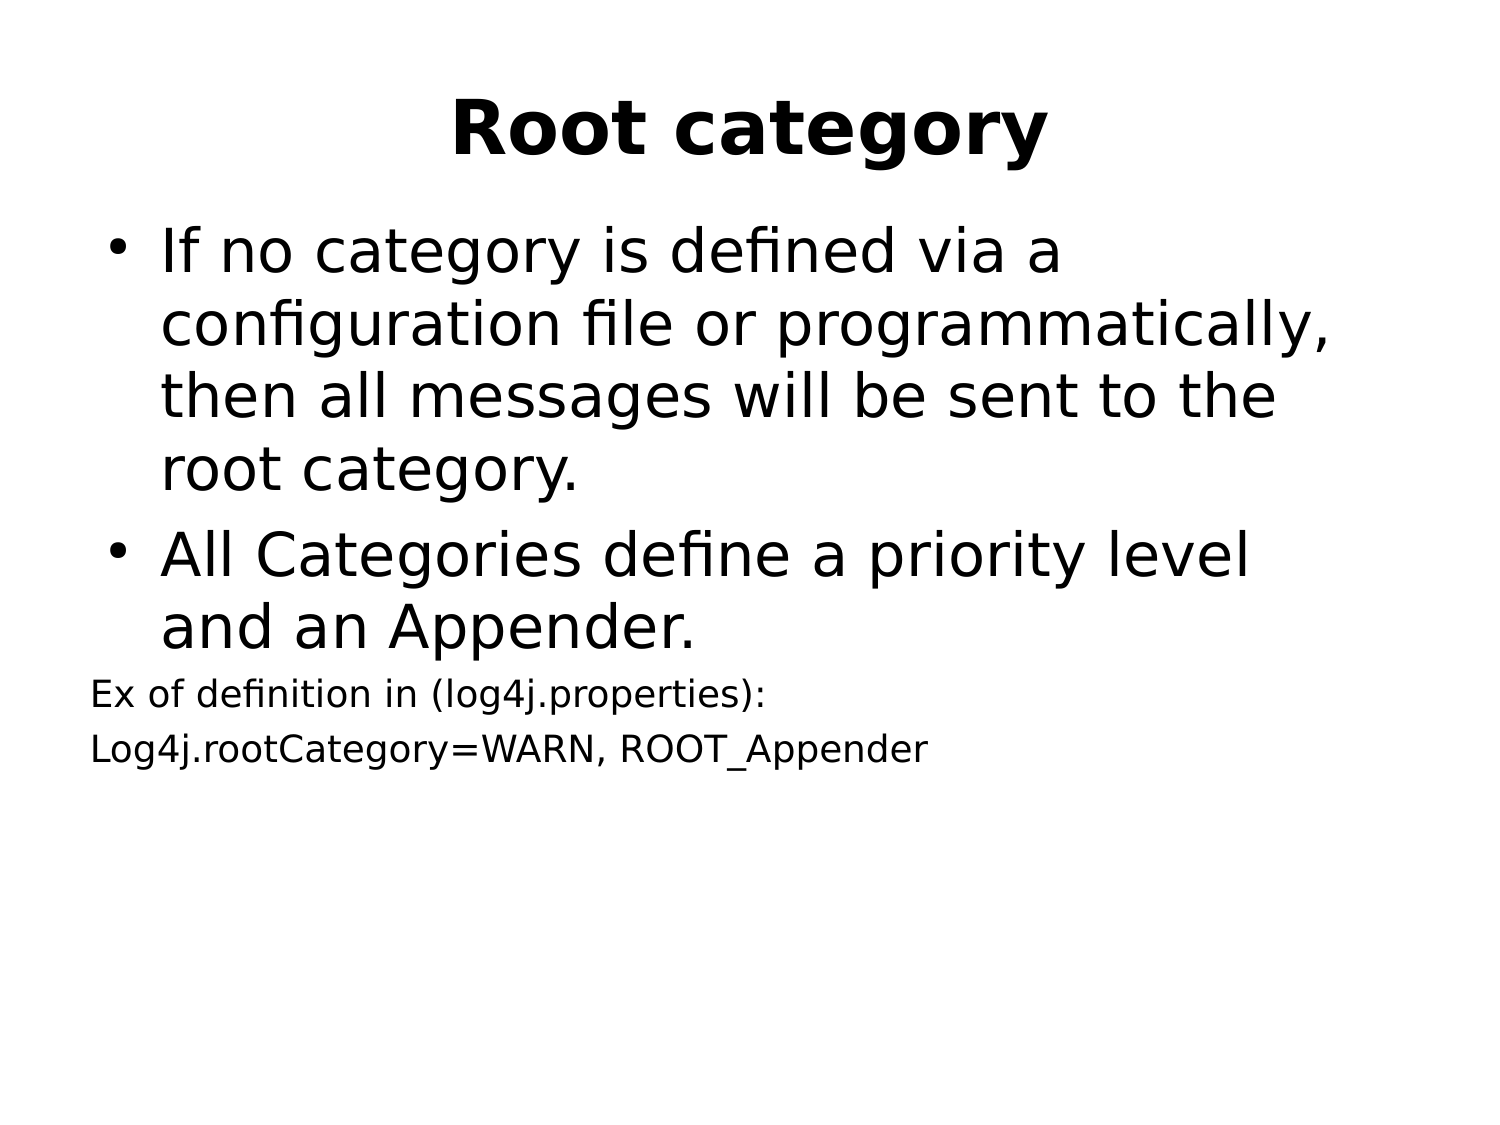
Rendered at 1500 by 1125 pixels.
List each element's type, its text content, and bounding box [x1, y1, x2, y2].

list If no category is defined via a configuration file or programmatically, then all messages will be sent to the root category. All Categories define a priority level and an Appender. Ex of definition in (log4j.properties): Log4j.rootCategory=WARN, ROOT_Appender [75, 204, 1395, 1075]
title Root category [75, 44, 1425, 177]
